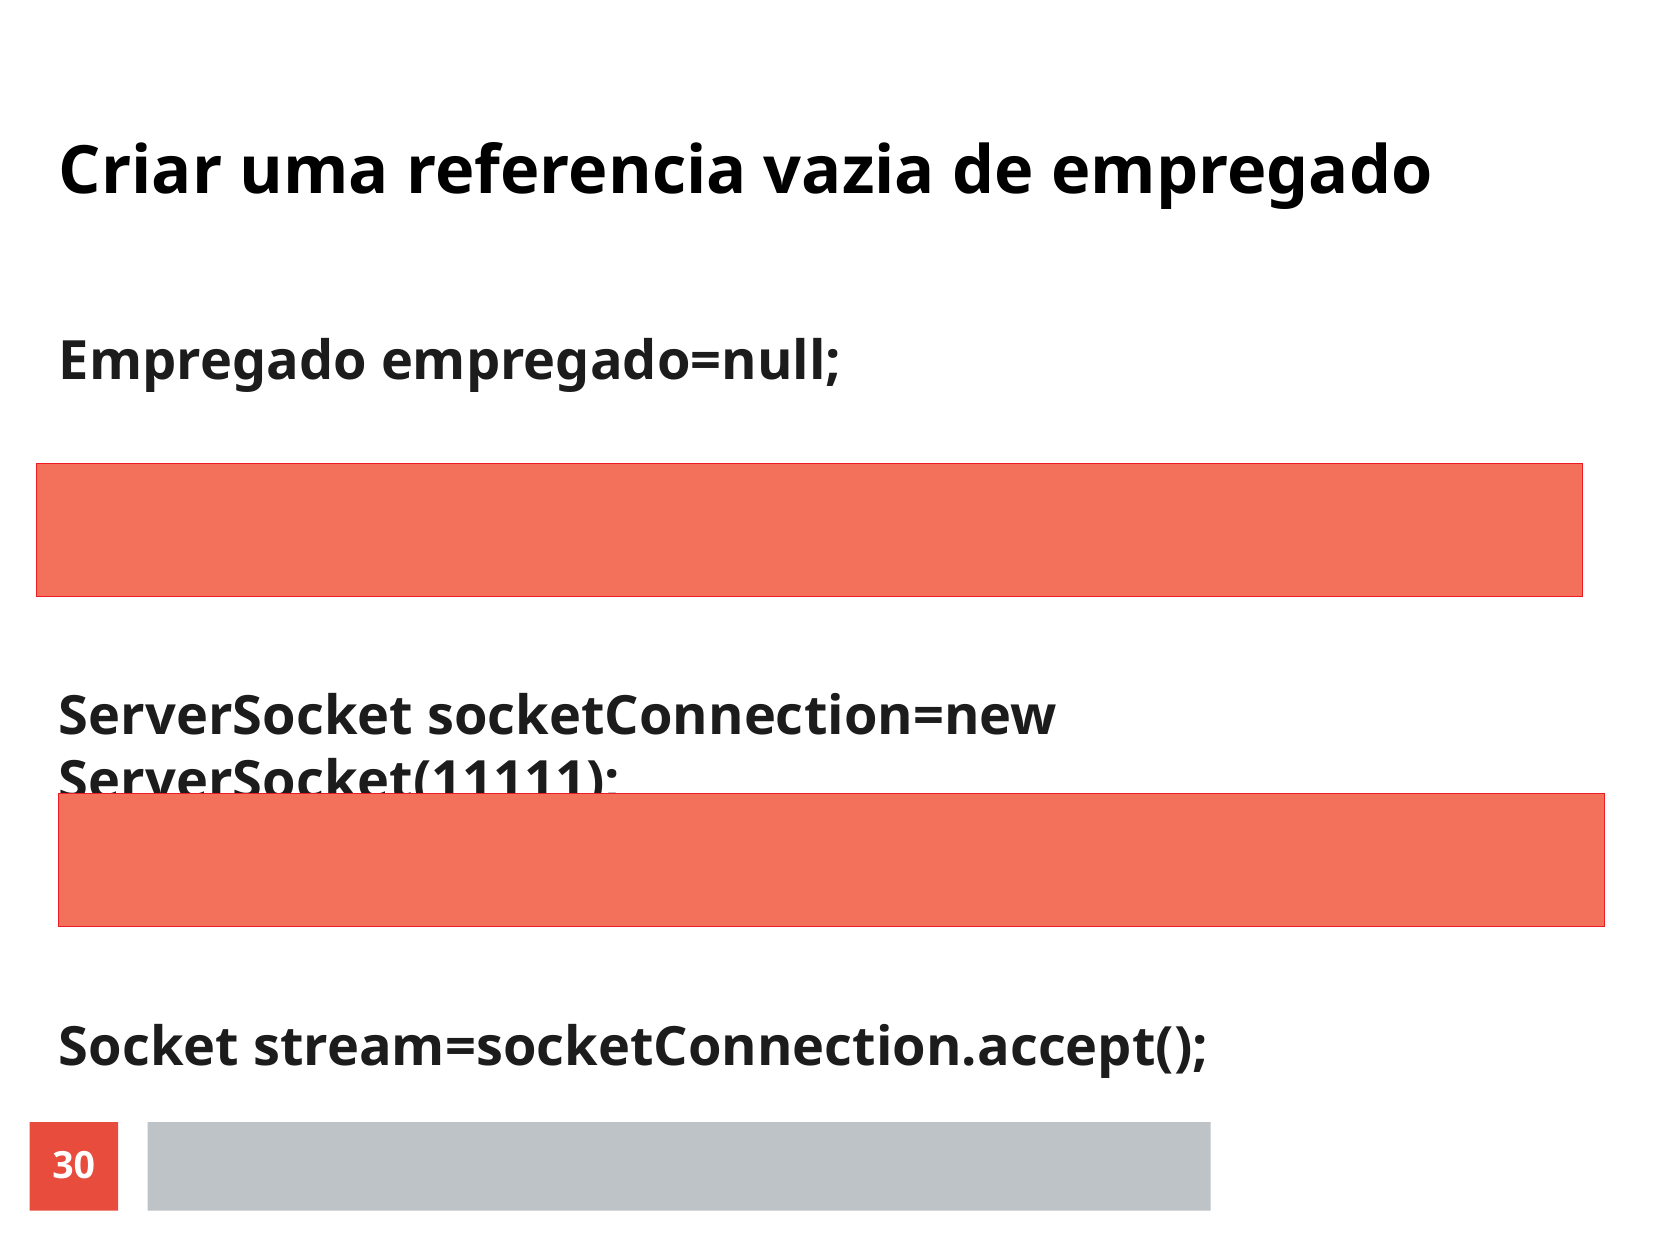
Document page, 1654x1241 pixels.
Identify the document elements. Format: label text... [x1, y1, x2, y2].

list Empregado empregado=null; ServerSocket socketConnection=new ServerSocket(11111); Socket stream=socketConnection.accept(); [59, 597, 1565, 793]
title Criar uma referencia vazia de empregado [59, 59, 1595, 207]
text_box [58, 793, 1605, 927]
list Empregado empregado=null; ServerSocket socketConnection=new ServerSocket(11111); Socket stream=socketConnection.accept(); [59, 927, 1565, 1093]
text_box [36, 463, 1583, 597]
text_box [29, 1122, 119, 1211]
list Empregado empregado=null; ServerSocket socketConnection=new ServerSocket(11111); Socket stream=socketConnection.accept(); [59, 324, 1565, 463]
